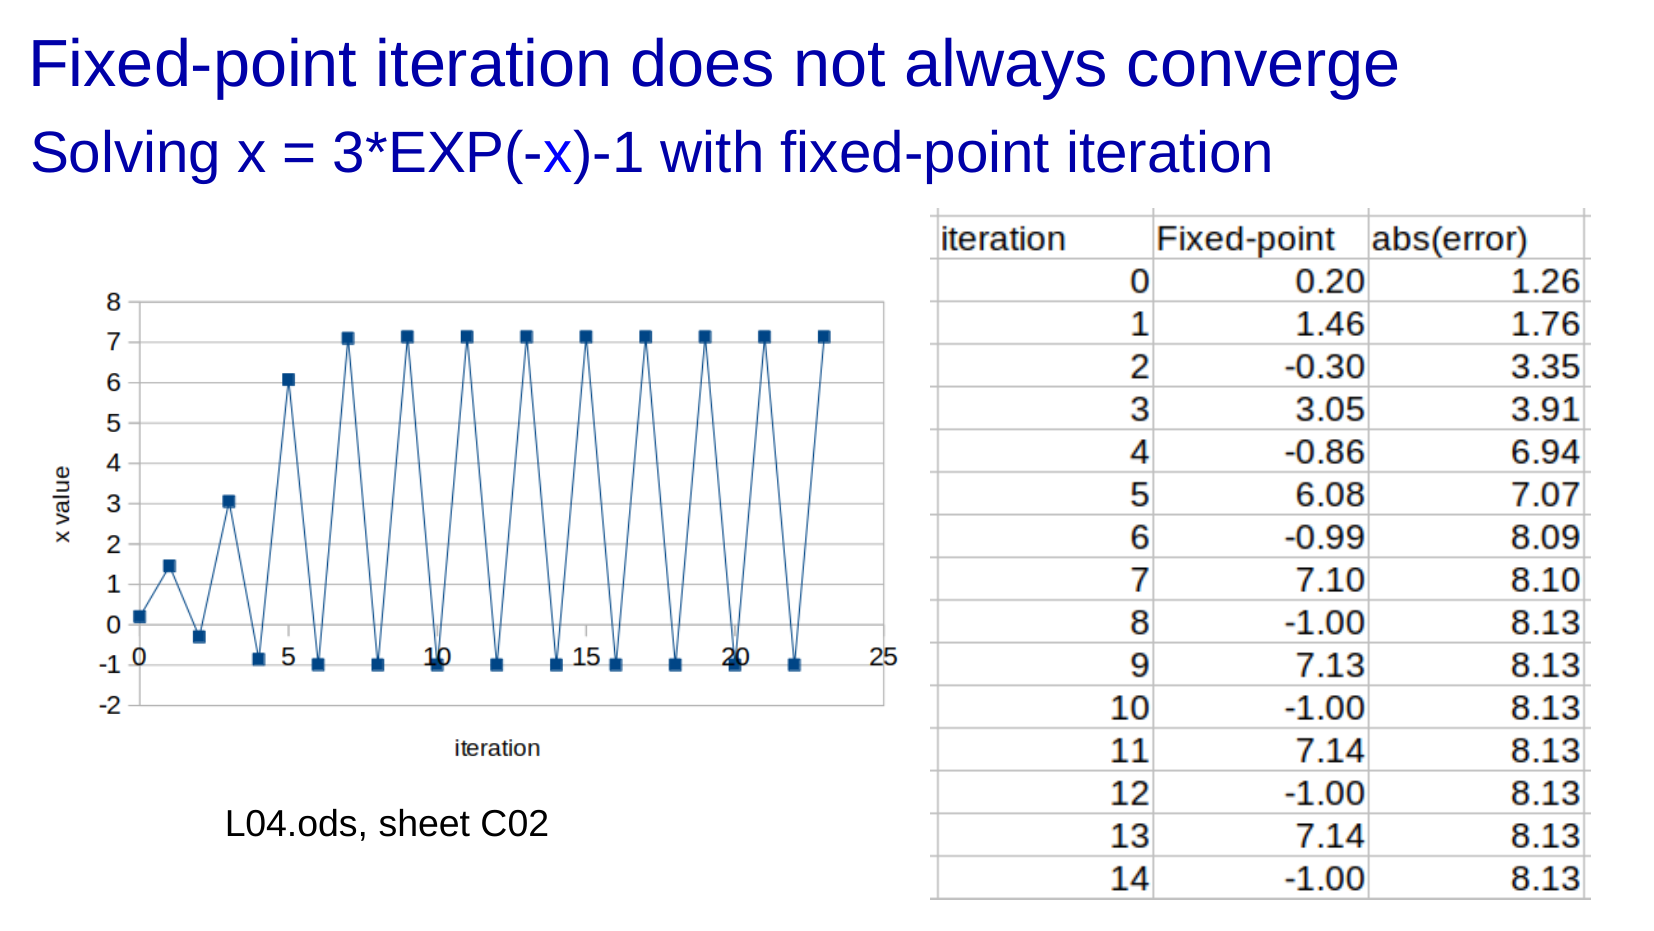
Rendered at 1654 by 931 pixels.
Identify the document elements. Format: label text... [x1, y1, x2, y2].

list Solving x = 3*EXP(-x)-1 with fixed-point iteration [30, 120, 1645, 916]
picture [930, 208, 1591, 901]
text_box L04.ods, sheet C02 [210, 795, 586, 852]
title Fixed-point iteration does not always converge [28, 21, 1626, 106]
picture [40, 284, 901, 766]
